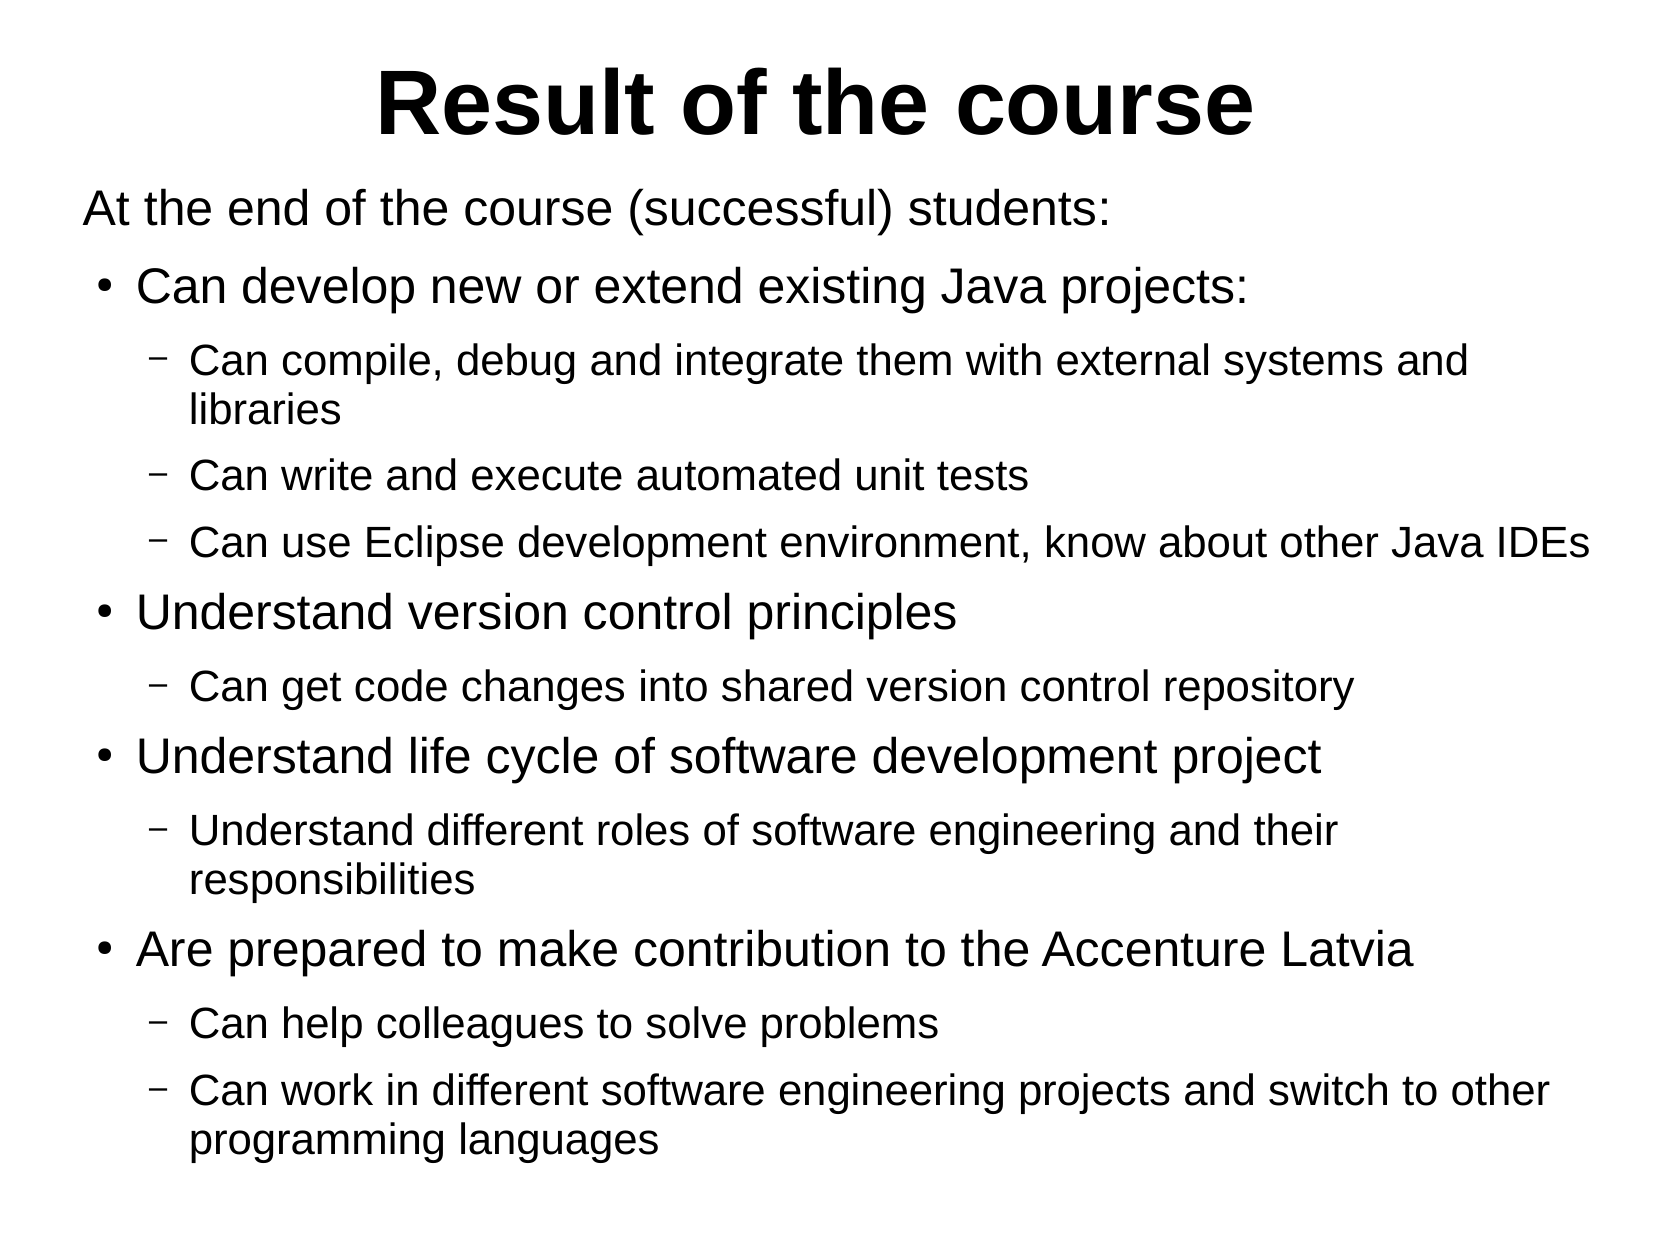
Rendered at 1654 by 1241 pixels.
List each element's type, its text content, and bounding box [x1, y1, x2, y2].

title Result of the course [71, 30, 1561, 176]
list At the end of the course (successful) students: Can develop new or extend existing Java projects: Can compile, debug and integrate them with external systems and libraries Can write and execute automated unit tests Can use Eclipse development environment, know about other Java IDEs Understand version control principles Can get code changes into shared version control repository Understand life cycle of software development project Understand different roles of software engineering and their responsibilities Are prepared to make contribution to the Accenture Latvia Can help colleagues to solve problems Can work in different software engineering projects and switch to other programming languages [82, 180, 1606, 1186]
